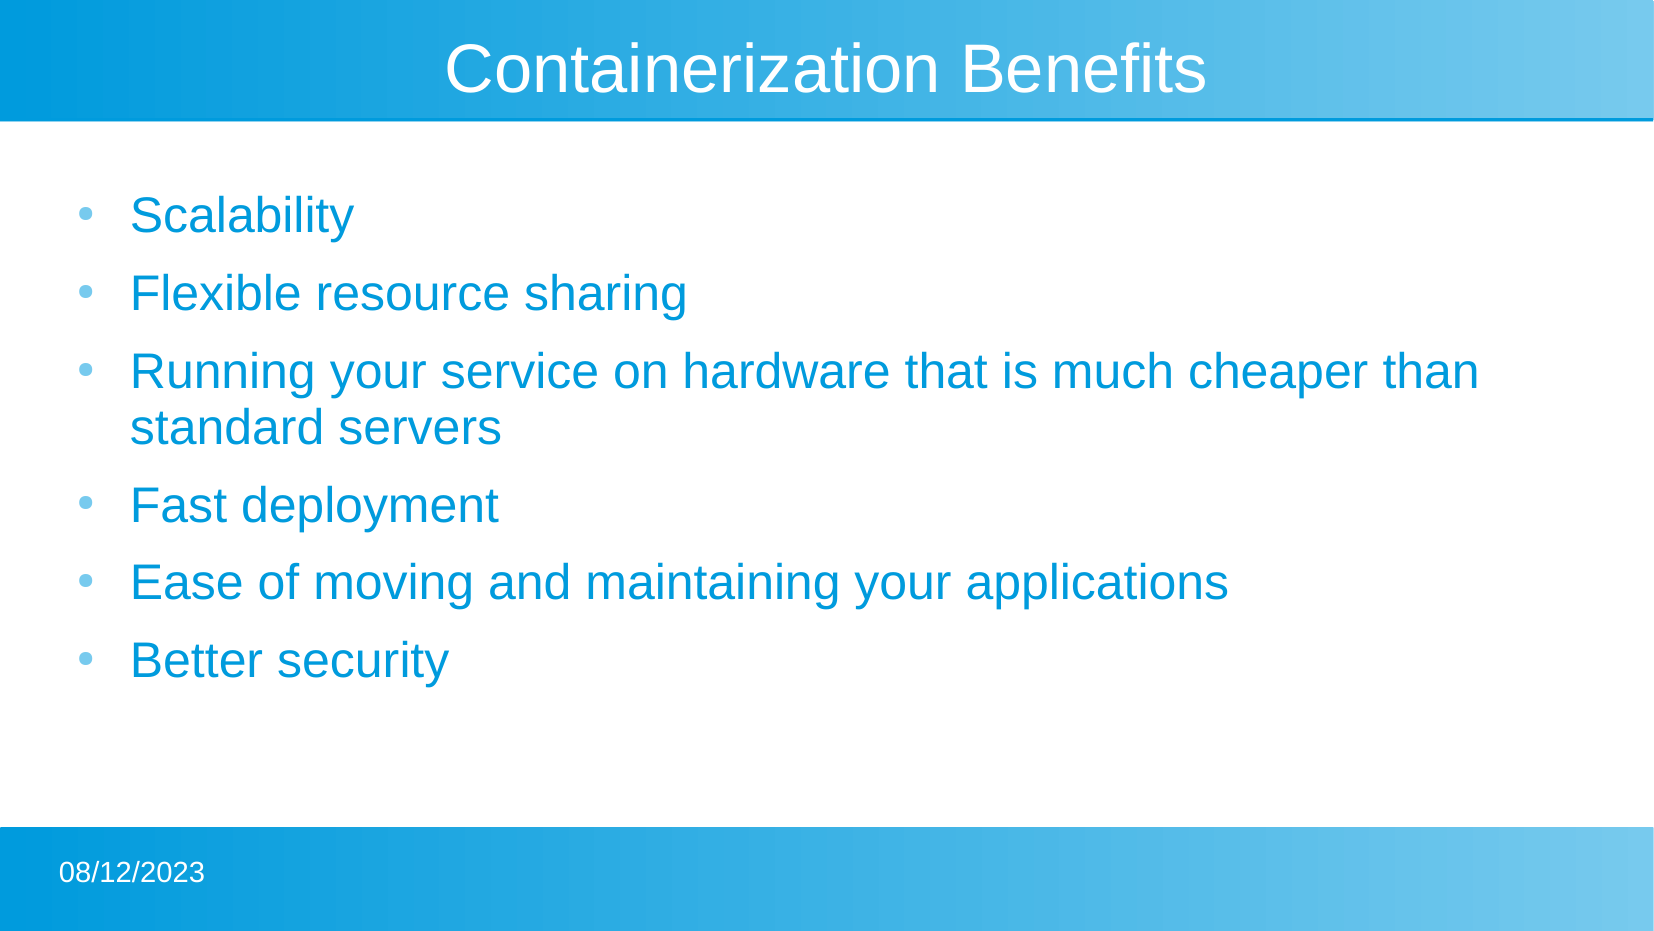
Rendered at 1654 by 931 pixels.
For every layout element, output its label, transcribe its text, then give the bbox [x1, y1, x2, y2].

list Scalability Flexible resource sharing Running your service on hardware that is much cheaper than standard servers Fast deployment Ease of moving and maintaining your applications Better security [59, 187, 1595, 779]
title Containerization Benefits [59, 29, 1595, 109]
